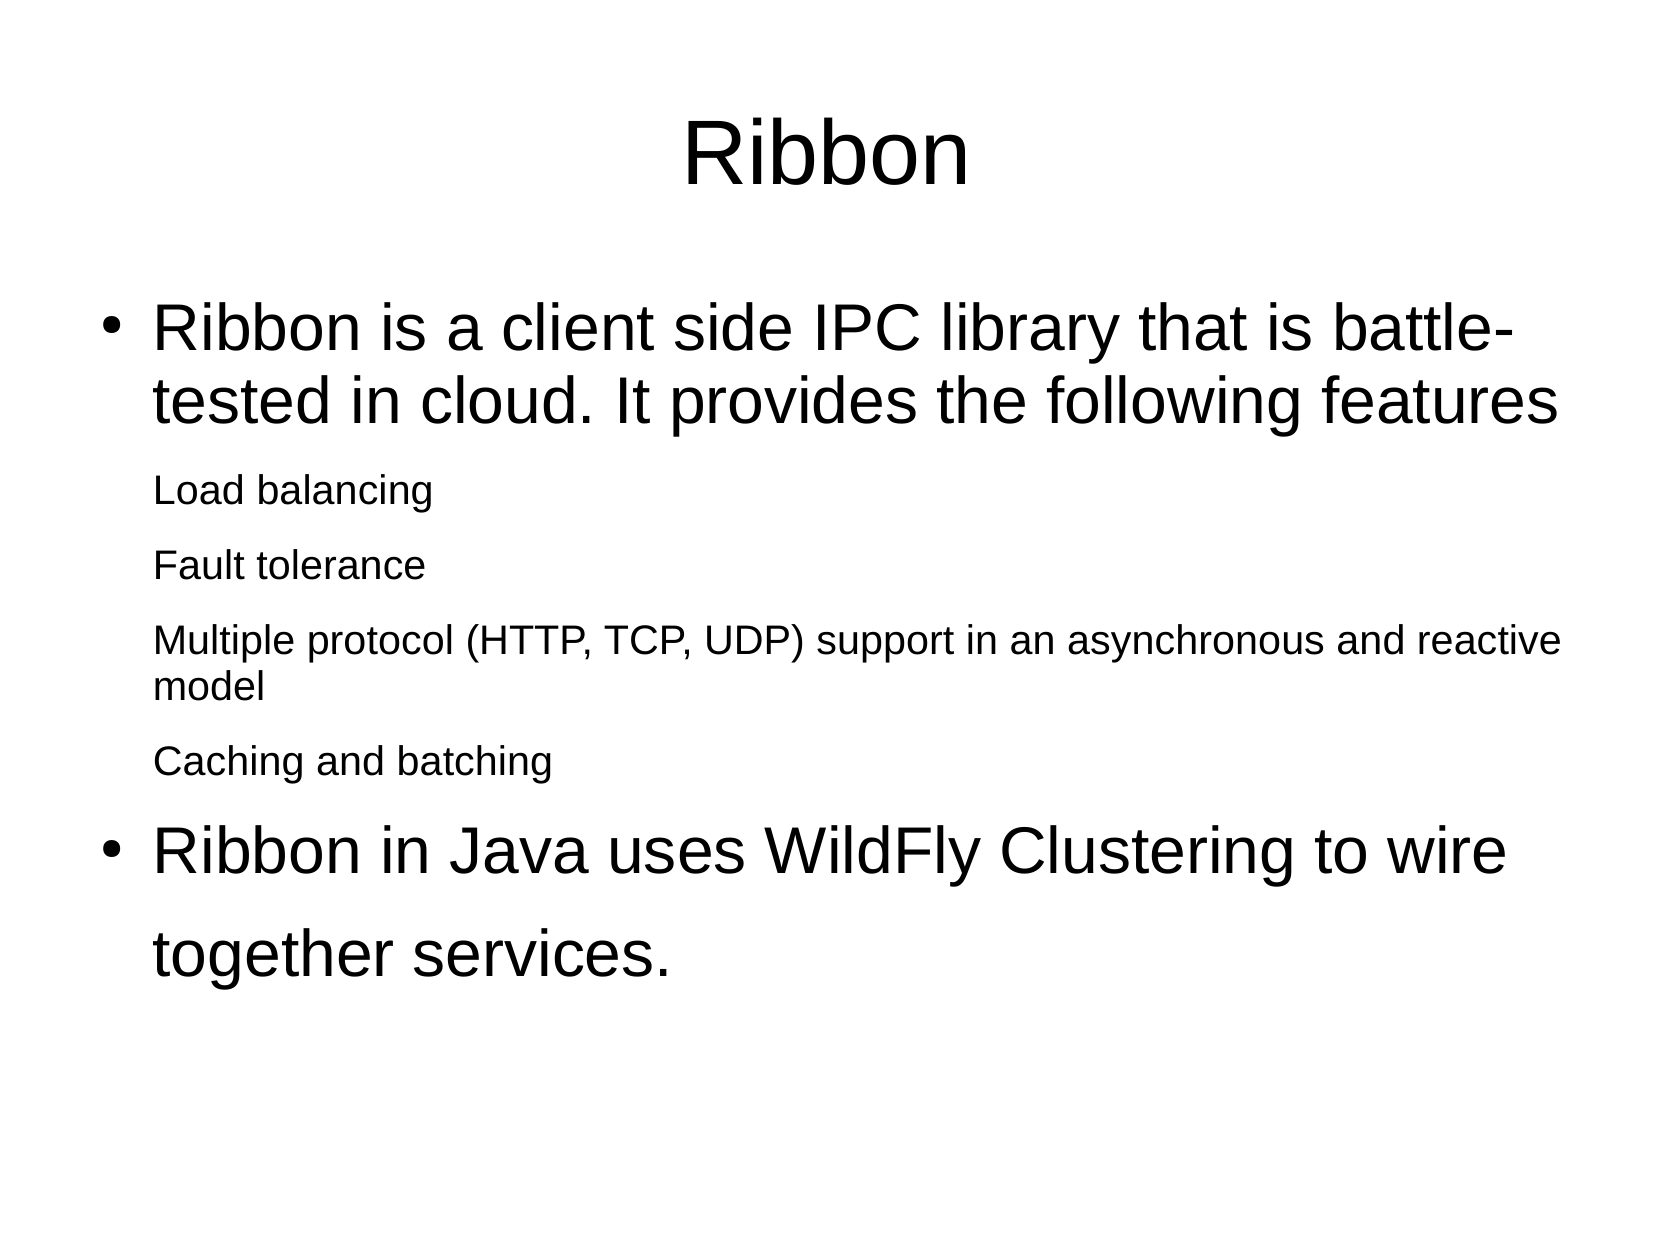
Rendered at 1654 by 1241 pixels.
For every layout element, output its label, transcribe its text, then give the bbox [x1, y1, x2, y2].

title Ribbon [82, 49, 1571, 257]
list Ribbon is a client side IPC library that is battle-tested in cloud. It provides the following features Load balancing Fault tolerance Multiple protocol (HTTP, TCP, UDP) support in an asynchronous and reactive model Caching and batching Ribbon in Java uses WildFly Clustering to wire together services. [82, 290, 1571, 1010]
